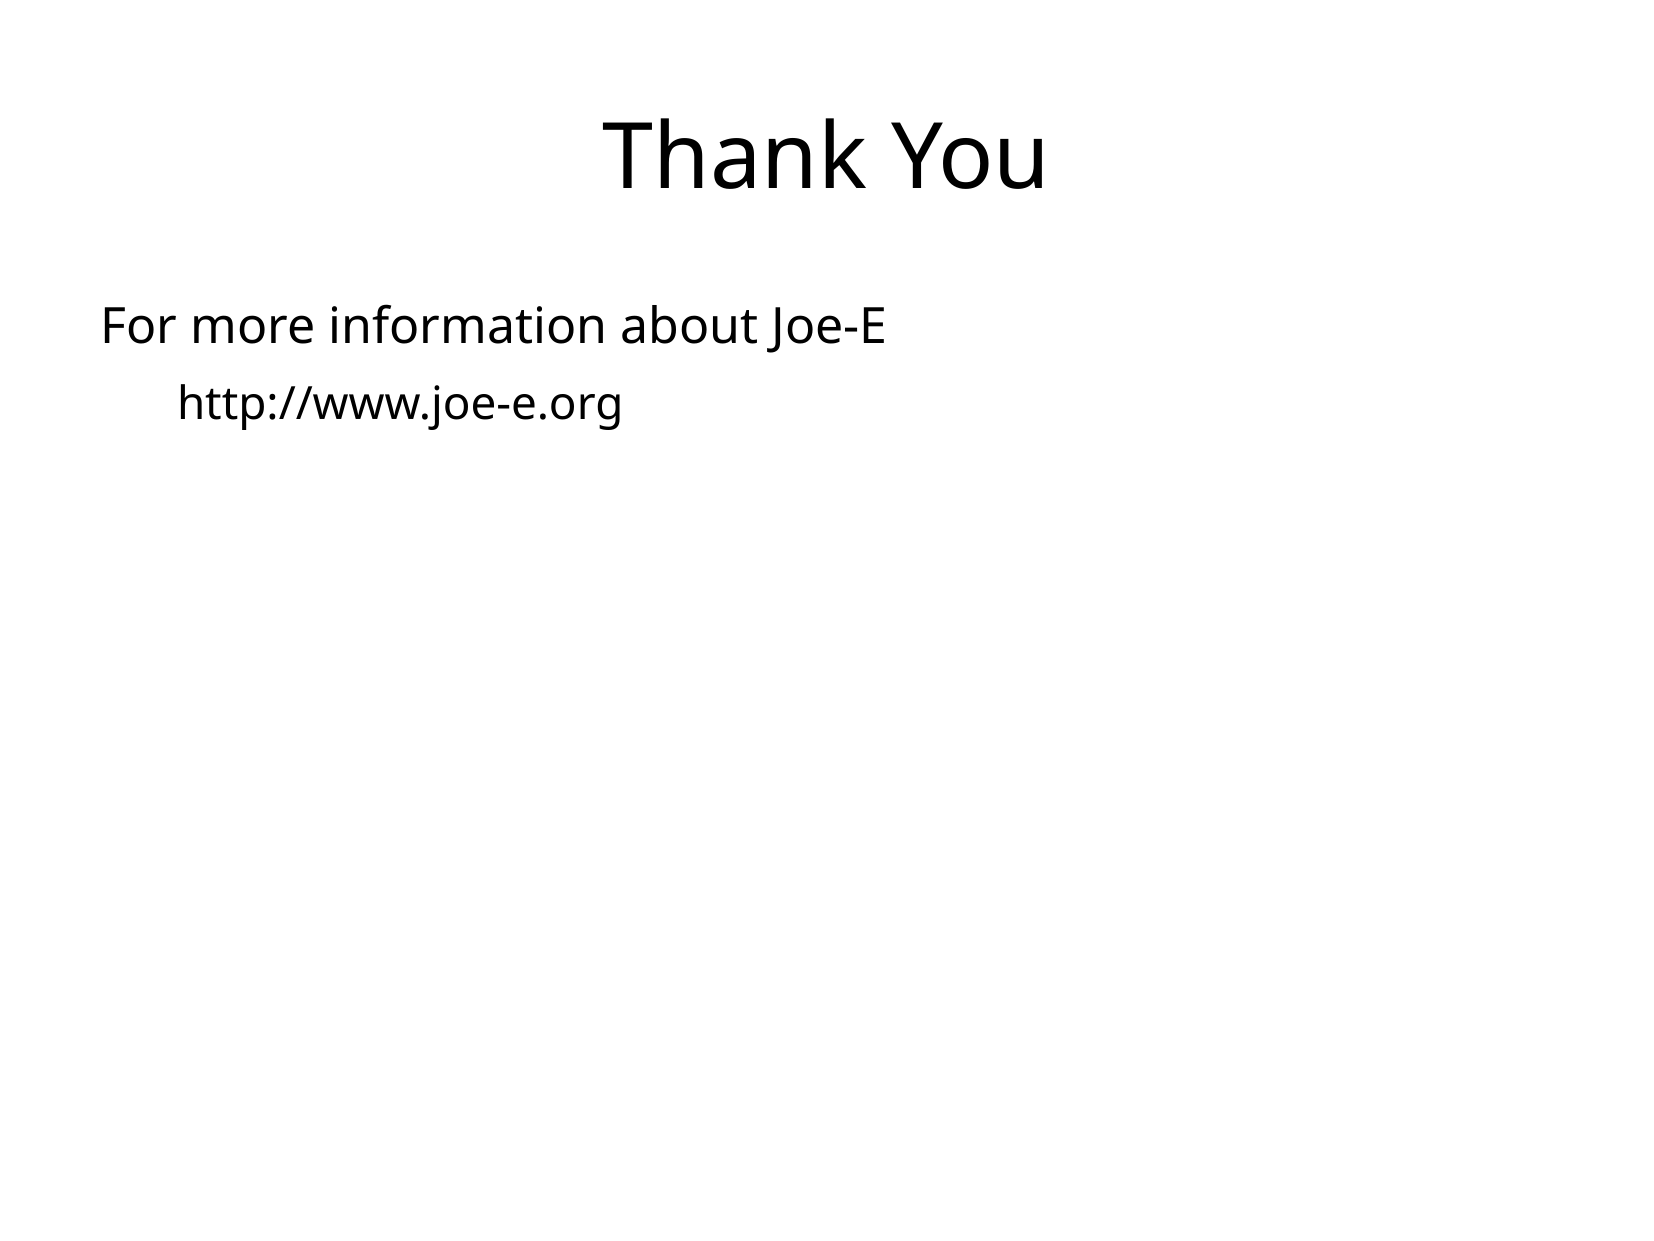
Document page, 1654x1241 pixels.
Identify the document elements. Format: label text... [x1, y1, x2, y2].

title Thank You [82, 56, 1571, 250]
list For more information about Joe-E http://www.joe-e.org [82, 290, 1571, 1094]
